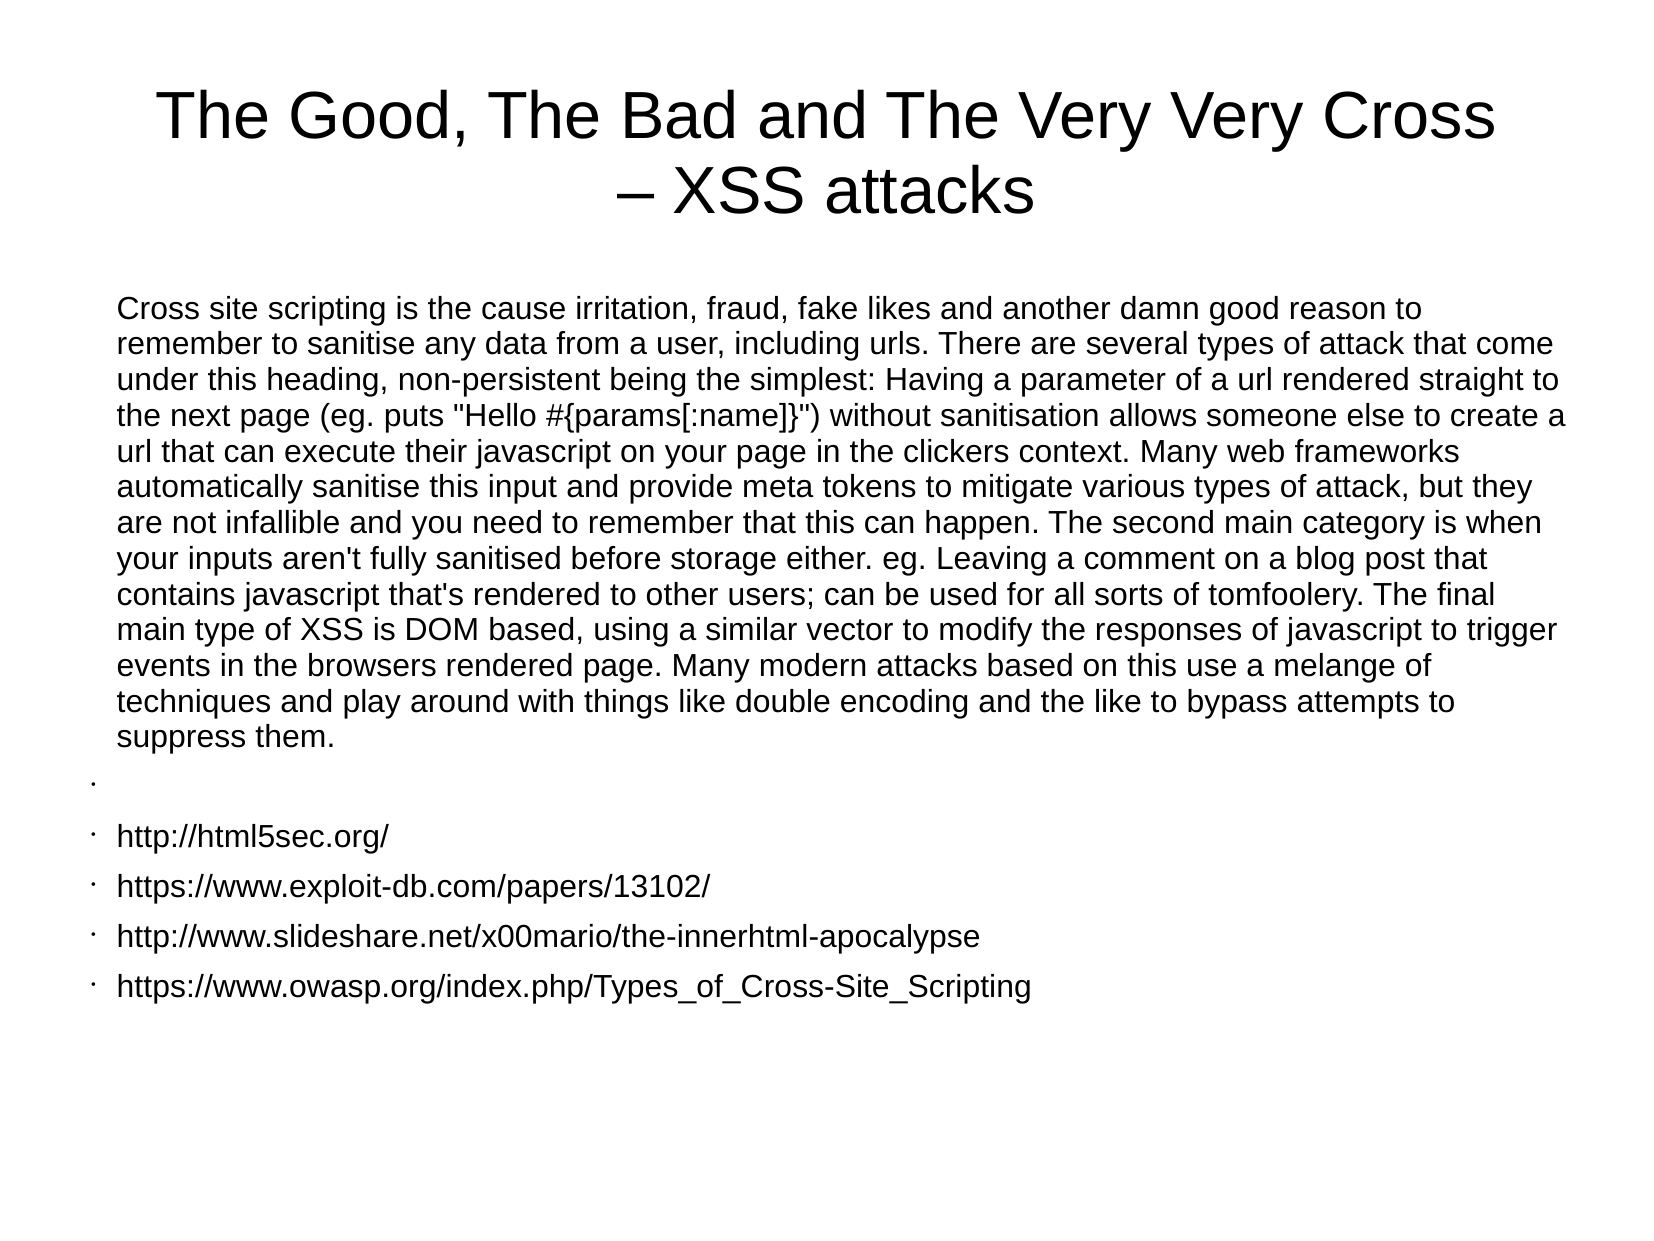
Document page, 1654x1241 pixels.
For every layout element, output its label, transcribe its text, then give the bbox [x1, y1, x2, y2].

list Cross site scripting is the cause irritation, fraud, fake likes and another damn good reason to remember to sanitise any data from a user, including urls. There are several types of attack that come under this heading, non-persistent being the simplest: Having a parameter of a url rendered straight to the next page (eg. puts "Hello #{params[:name]}") without sanitisation allows someone else to create a url that can execute their javascript on your page in the clickers context. Many web frameworks automatically sanitise this input and provide meta tokens to mitigate various types of attack, but they are not infallible and you need to remember that this can happen. The second main category is when your inputs aren't fully sanitised before storage either. eg. Leaving a comment on a blog post that contains javascript that's rendered to other users; can be used for all sorts of tomfoolery. The final main type of XSS is DOM based, using a similar vector to modify the responses of javascript to trigger events in the browsers rendered page. Many modern attacks based on this use a melange of techniques and play around with things like double encoding and the like to bypass attempts to suppress them. http://html5sec.org/ https://www.exploit-db.com/papers/13102/ http://www.slideshare.net/x00mario/the-innerhtml-apocalypse https://www.owasp.org/index.php/Types_of_Cross-Site_Scripting [82, 290, 1571, 1010]
title The Good, The Bad and The Very Very Cross – XSS attacks [82, 49, 1571, 257]
